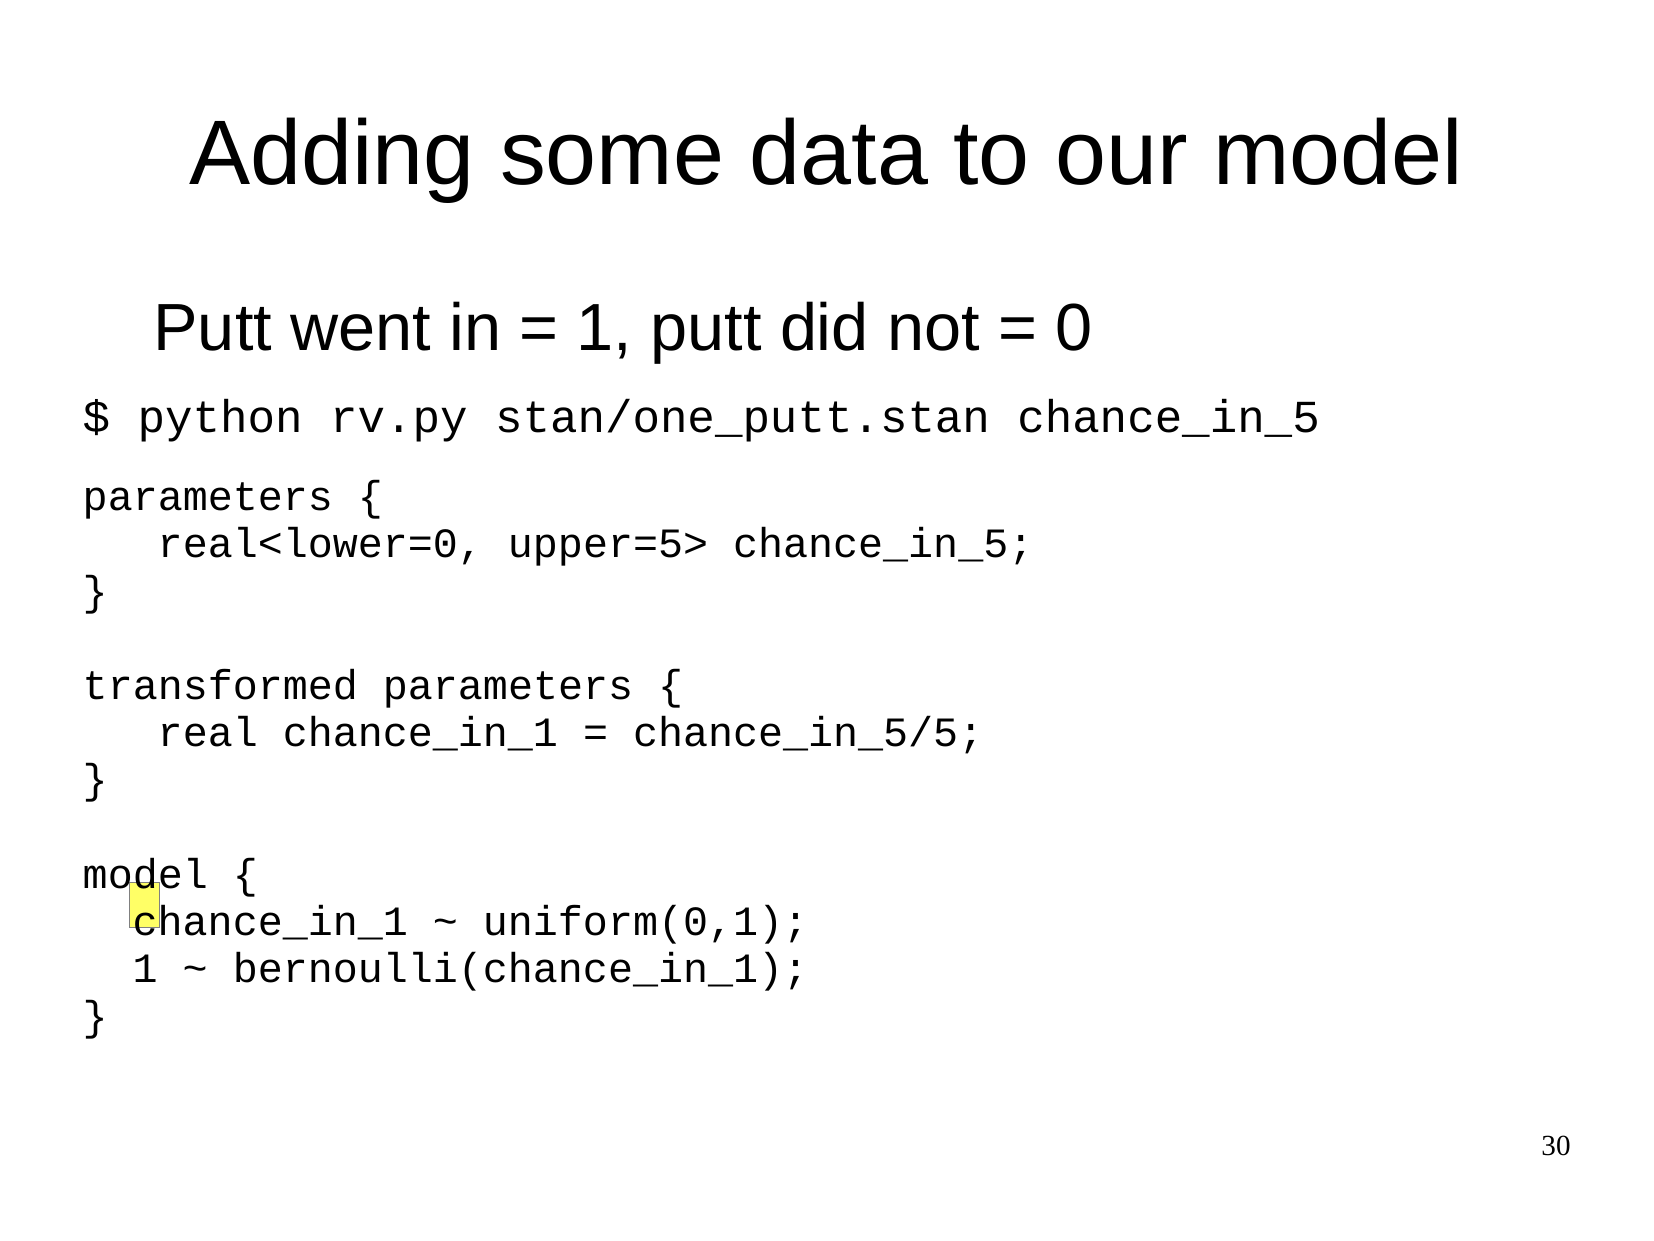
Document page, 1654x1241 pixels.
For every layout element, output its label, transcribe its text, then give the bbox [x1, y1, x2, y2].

list Putt went in = 1, putt did not = 0 $ python rv.py stan/one_putt.stan chance_in_5 parameters { real<lower=0, upper=5> chance_in_5; } transformed parameters { real chance_in_1 = chance_in_5/5; } model { chance_in_1 ~ uniform(0,1); 1 ~ bernoulli(chance_in_1); } [82, 290, 1571, 1241]
title Adding some data to our model [82, 49, 1571, 257]
